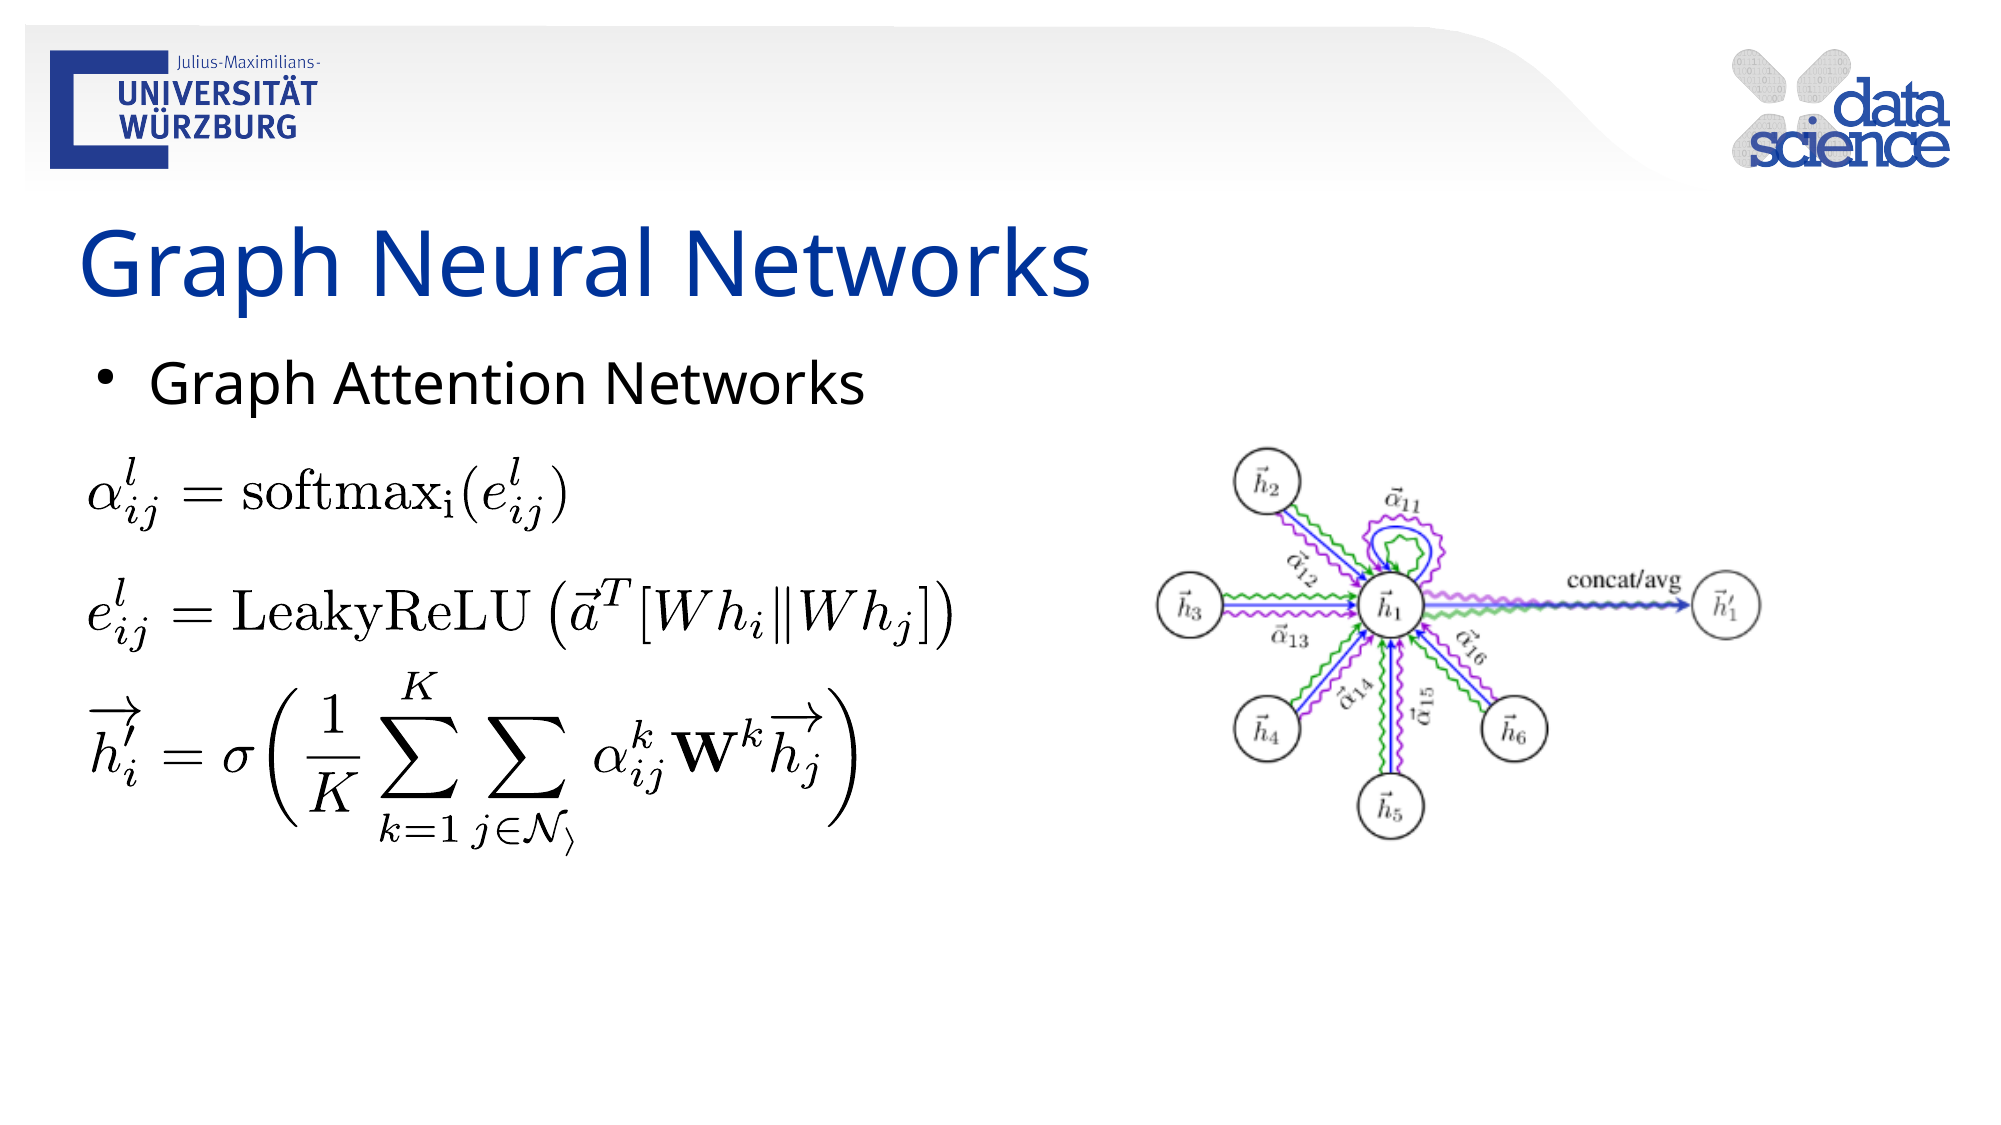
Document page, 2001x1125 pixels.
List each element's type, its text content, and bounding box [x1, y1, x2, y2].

picture [1732, 49, 1950, 168]
list Graph Attention Networks [77, 347, 1901, 1014]
text_box [89, 671, 857, 857]
text_box [88, 577, 952, 653]
title Graph Neural Networks [77, 198, 1901, 324]
picture [50, 50, 321, 169]
text_box [88, 456, 566, 532]
picture [1092, 376, 1831, 886]
